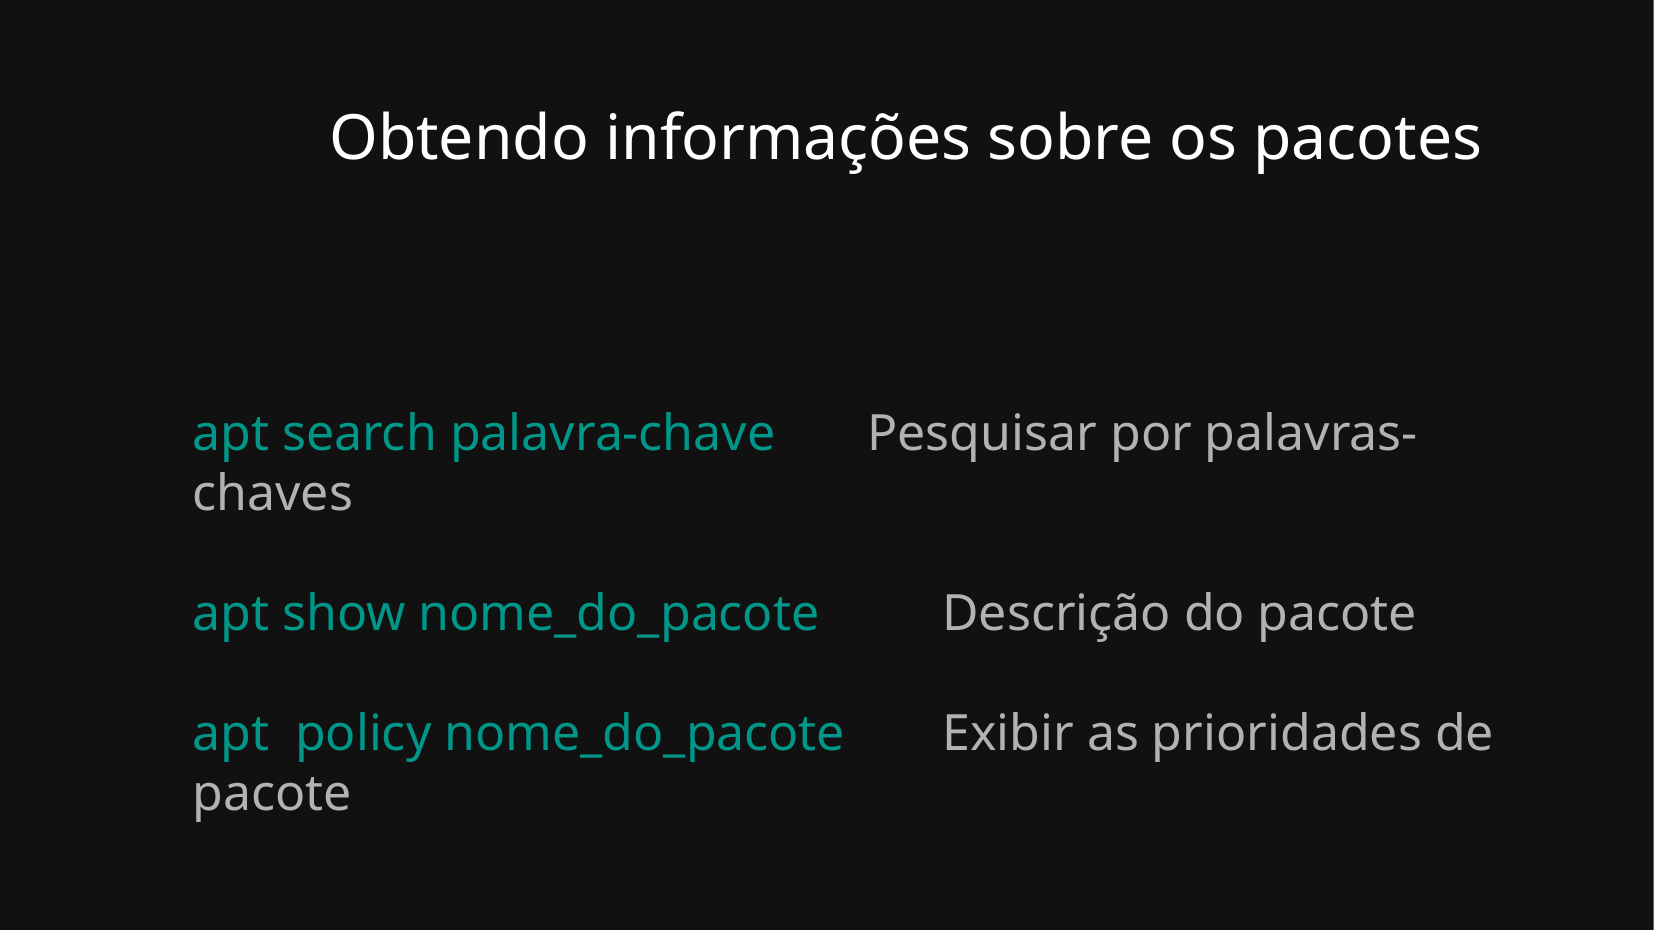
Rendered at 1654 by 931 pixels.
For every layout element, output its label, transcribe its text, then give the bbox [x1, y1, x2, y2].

text_box apt search palavra-chave Pesquisar por palavras-chaves apt show nome_do_pacote Descrição do pacote apt policy nome_do_pacote Exibir as prioridades de pacote [177, 385, 1541, 895]
text_box Obtendo informações sobre os pacotes [325, 92, 1488, 216]
